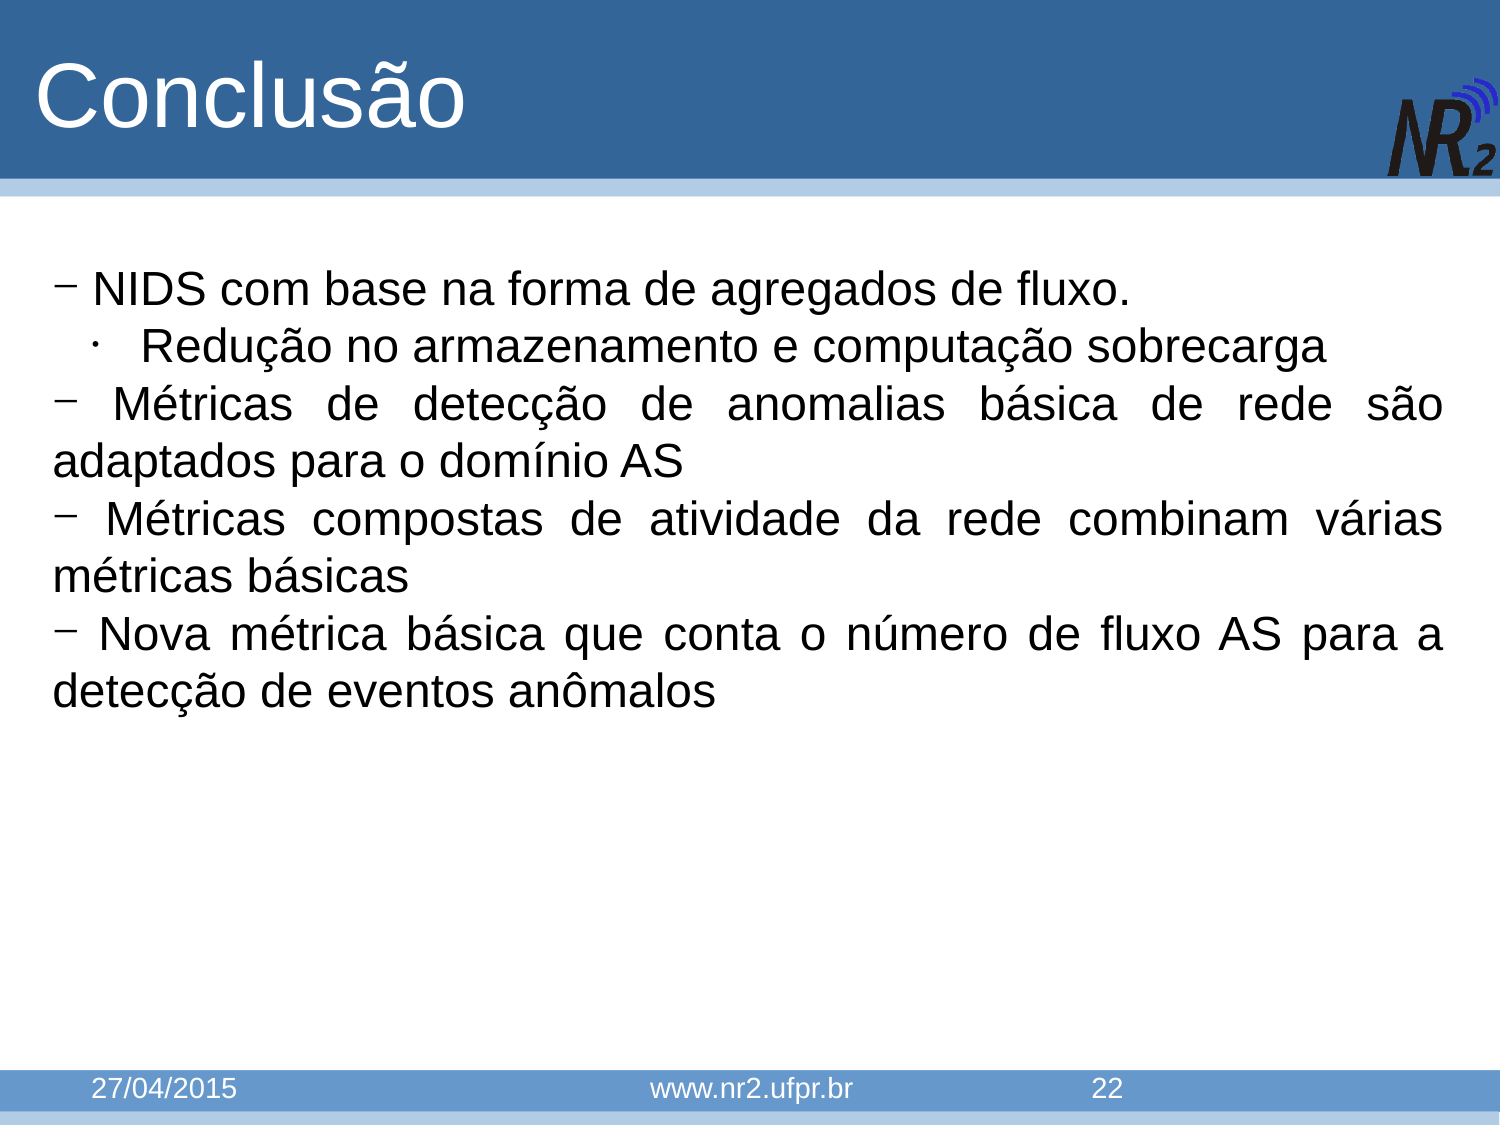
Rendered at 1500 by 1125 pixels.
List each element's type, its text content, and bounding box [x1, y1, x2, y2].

text_box Conclusão [19, 51, 1380, 177]
text_box <número> [1076, 1061, 1427, 1114]
text_box NIDS com base na forma de agregados de fluxo. Redução no armazenamento e computação sobrecarga Métricas de detecção de anomalias básica de rede são adaptados para o domínio AS Métricas compostas de atividade da rede combinam várias métricas básicas Nova métrica básica que conta o número de fluxo AS para a detecção de eventos anômalos [37, 249, 1461, 906]
text_box 27/04/2015 [76, 1061, 427, 1109]
picture [1387, 78, 1498, 176]
text_box www.nr2.ufpr.br [513, 1061, 990, 1114]
